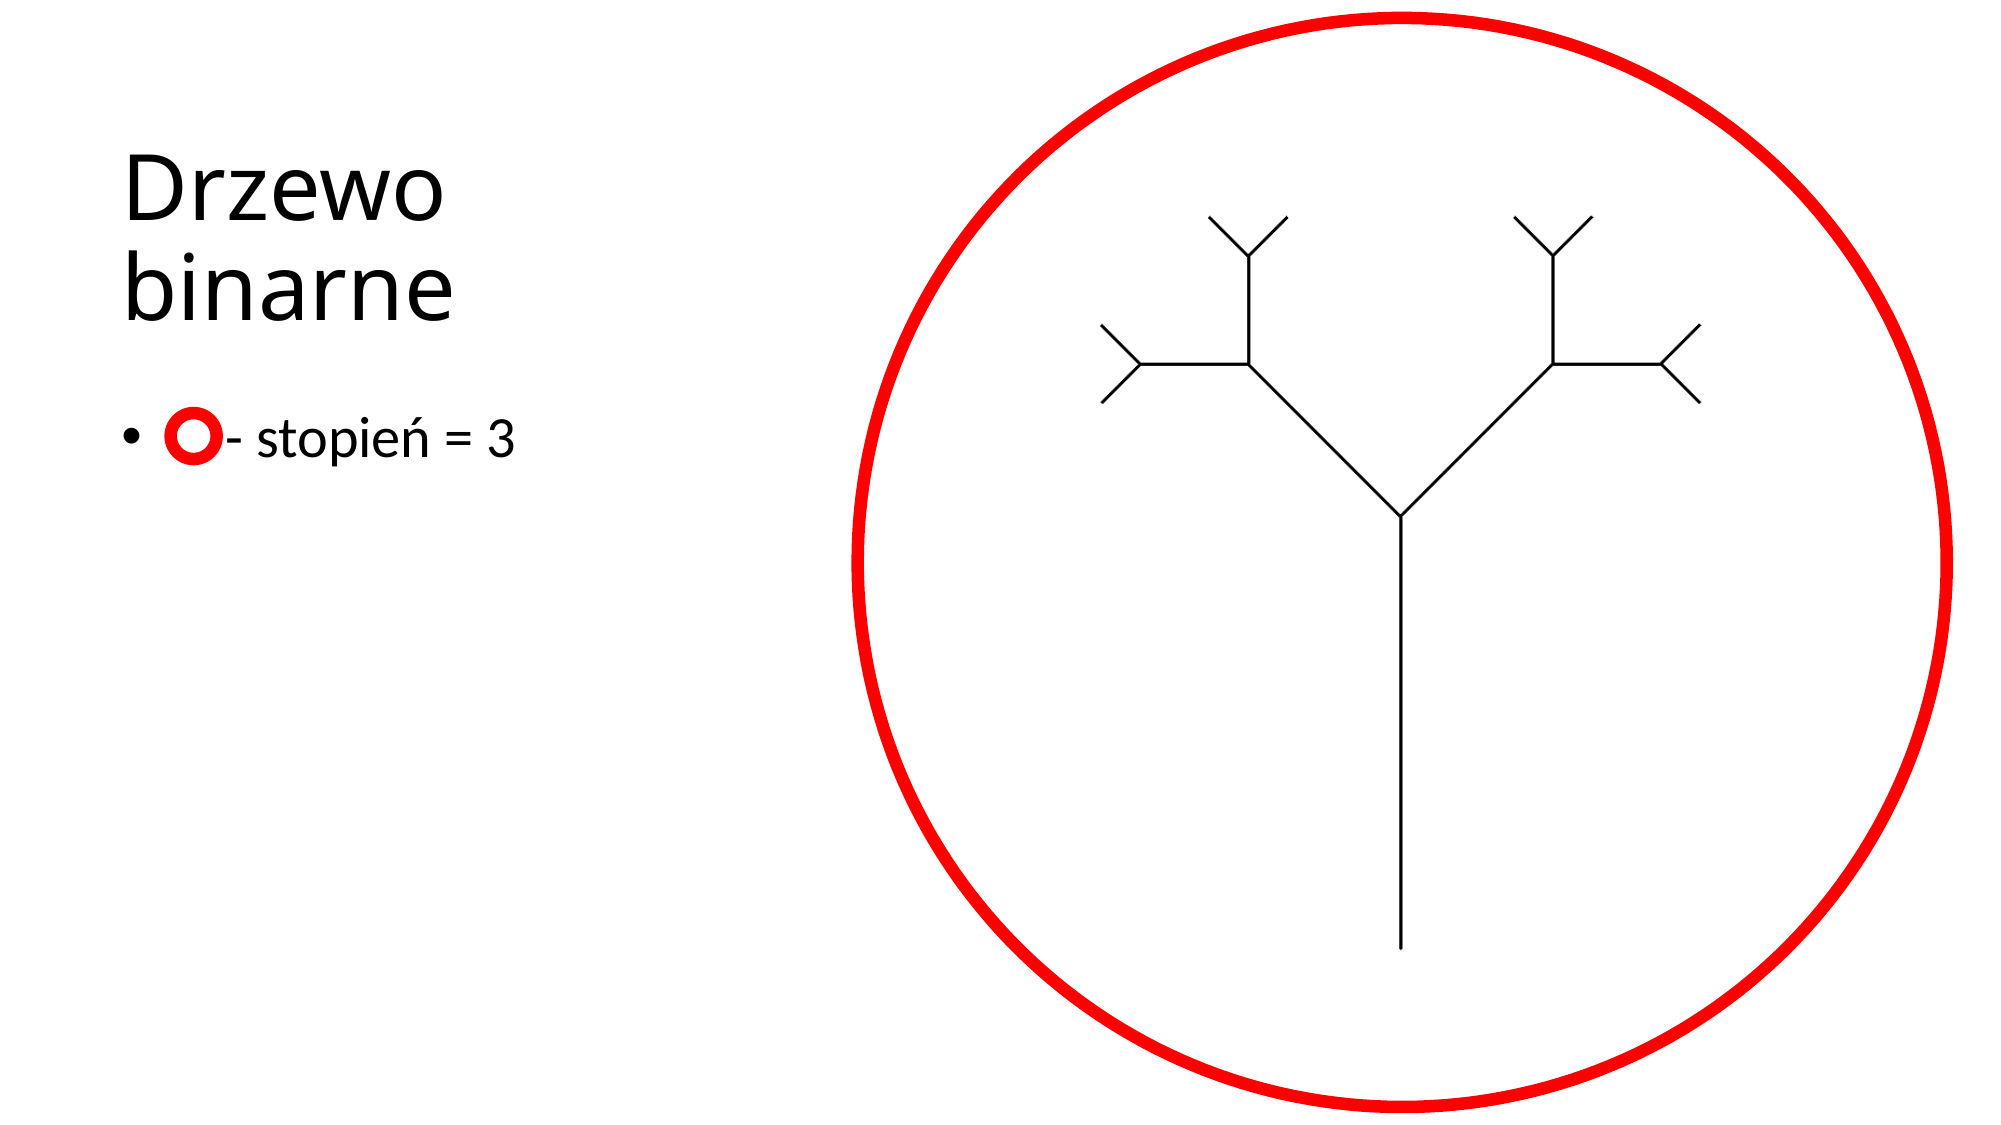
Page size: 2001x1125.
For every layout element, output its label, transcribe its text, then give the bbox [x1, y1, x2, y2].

list - stopień = 3 [106, 399, 706, 1021]
title Drzewo binarne [106, 103, 740, 379]
picture [1053, 164, 1751, 961]
